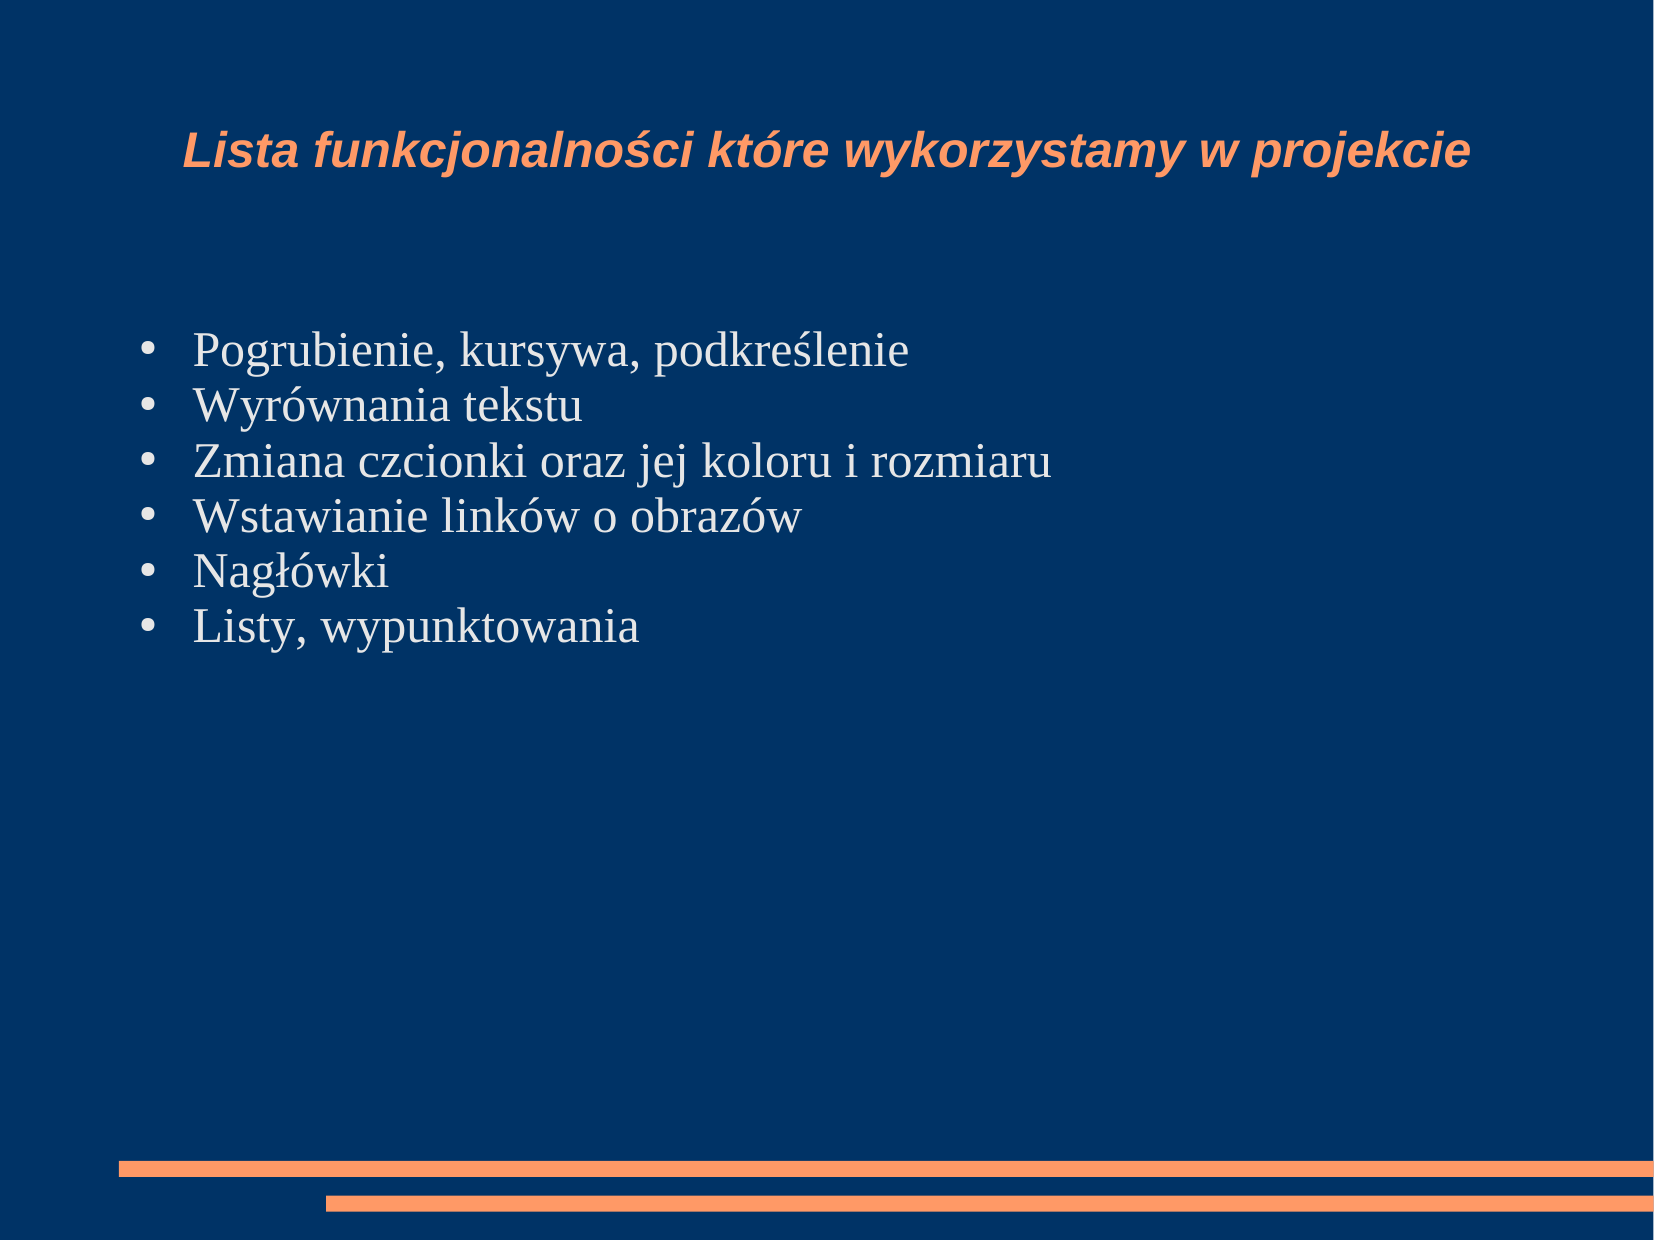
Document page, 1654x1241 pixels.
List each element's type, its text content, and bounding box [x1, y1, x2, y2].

title Lista funkcjonalności które wykorzystamy w projekcie [121, 46, 1534, 254]
list Pogrubienie, kursywa, podkreślenie Wyrównania tekstu Zmiana czcionki oraz jej koloru i rozmiaru Wstawianie linków o obrazów Nagłówki Listy, wypunktowania [121, 322, 1561, 1132]
